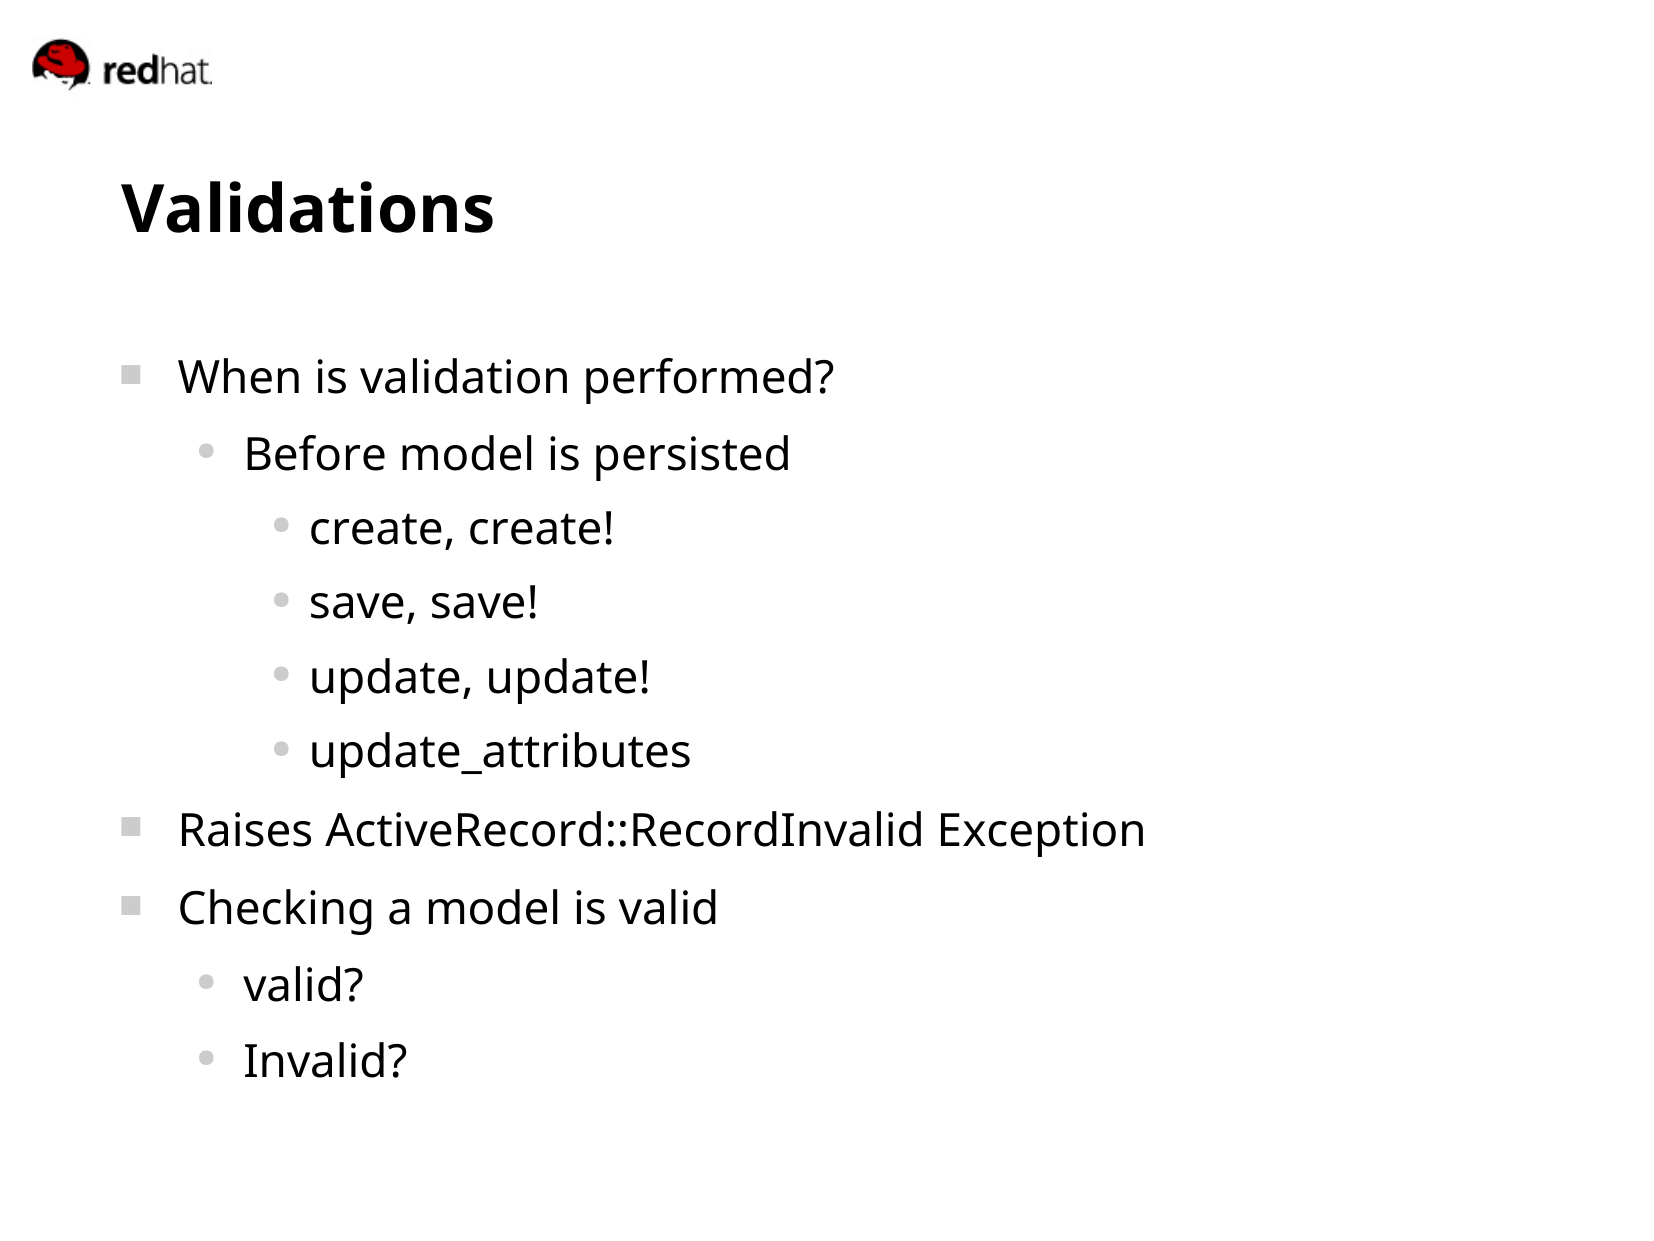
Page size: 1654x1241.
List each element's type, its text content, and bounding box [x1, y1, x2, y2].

picture [31, 37, 212, 98]
title Validations [121, 102, 1534, 310]
list When is validation performed? Before model is persisted create, create! save, save! update, update! update_attributes Raises ActiveRecord::RecordInvalid Exception Checking a model is valid valid? Invalid? [121, 344, 1534, 1127]
